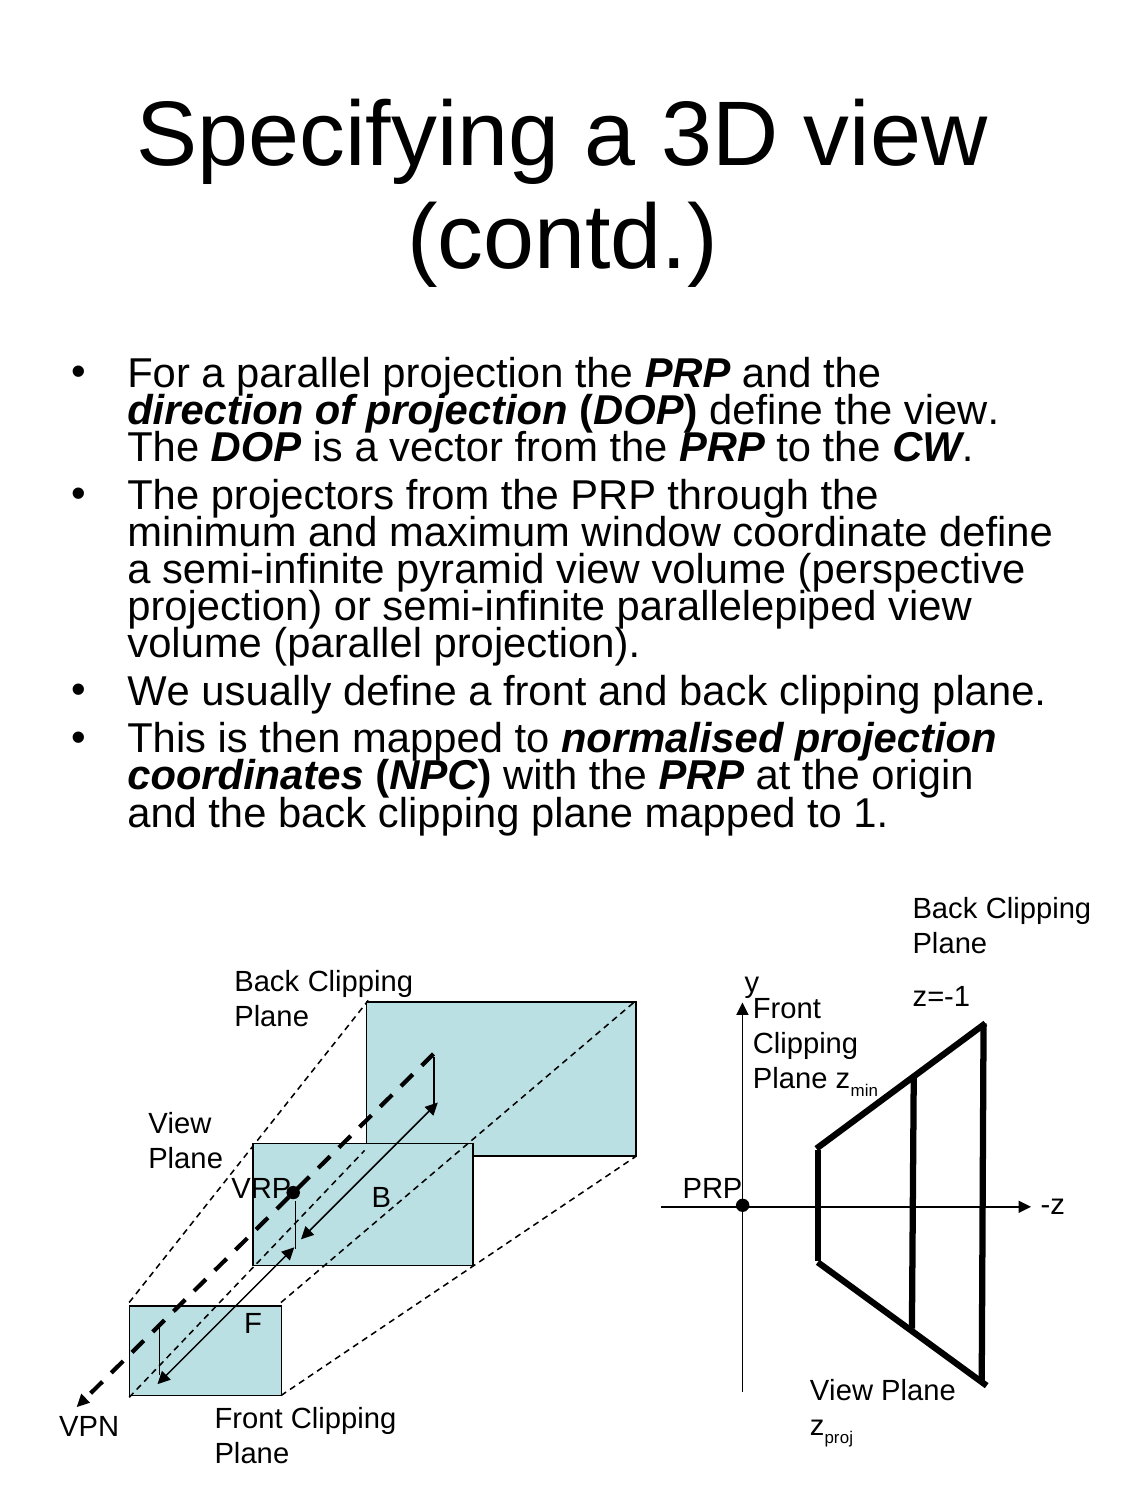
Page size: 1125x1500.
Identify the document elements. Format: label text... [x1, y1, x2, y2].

text_box Front Clipping Plane zmin [738, 982, 916, 1108]
text_box F [229, 1296, 277, 1348]
text_box Back Clipping Plane z=-1 [897, 881, 1123, 1020]
text_box PRP [667, 1161, 758, 1213]
text_box Back Clipping Plane [219, 954, 511, 1041]
text_box -z [1025, 1177, 1093, 1229]
text_box VPN [44, 1399, 135, 1451]
text_box [129, 1306, 282, 1396]
list For a parallel projection the PRP and the direction of projection (DOP) define the view. The DOP is a vector from the PRP to the CW. The projectors from the PRP through the minimum and maximum window coordinate define a semi-infinite pyramid view volume (perspective projection) or semi-infinite parallelepiped view volume (parallel projection). We usually define a front and back clipping plane. This is then mapped to normalised projection coordinates (NPC) with the PRP at the origin and the back clipping plane mapped to 1. [56, 350, 1069, 942]
text_box View Plane zproj [795, 1364, 1022, 1455]
text_box [253, 1213, 295, 1266]
title Specifying a 3D view (contd.) [56, 60, 1069, 311]
text_box Front Clipping Plane [199, 1391, 494, 1478]
text_box VRP [216, 1161, 307, 1213]
text_box View Plane [133, 1096, 309, 1182]
text_box B [356, 1170, 407, 1222]
text_box y [729, 955, 775, 1007]
text_box [278, 1002, 636, 1266]
